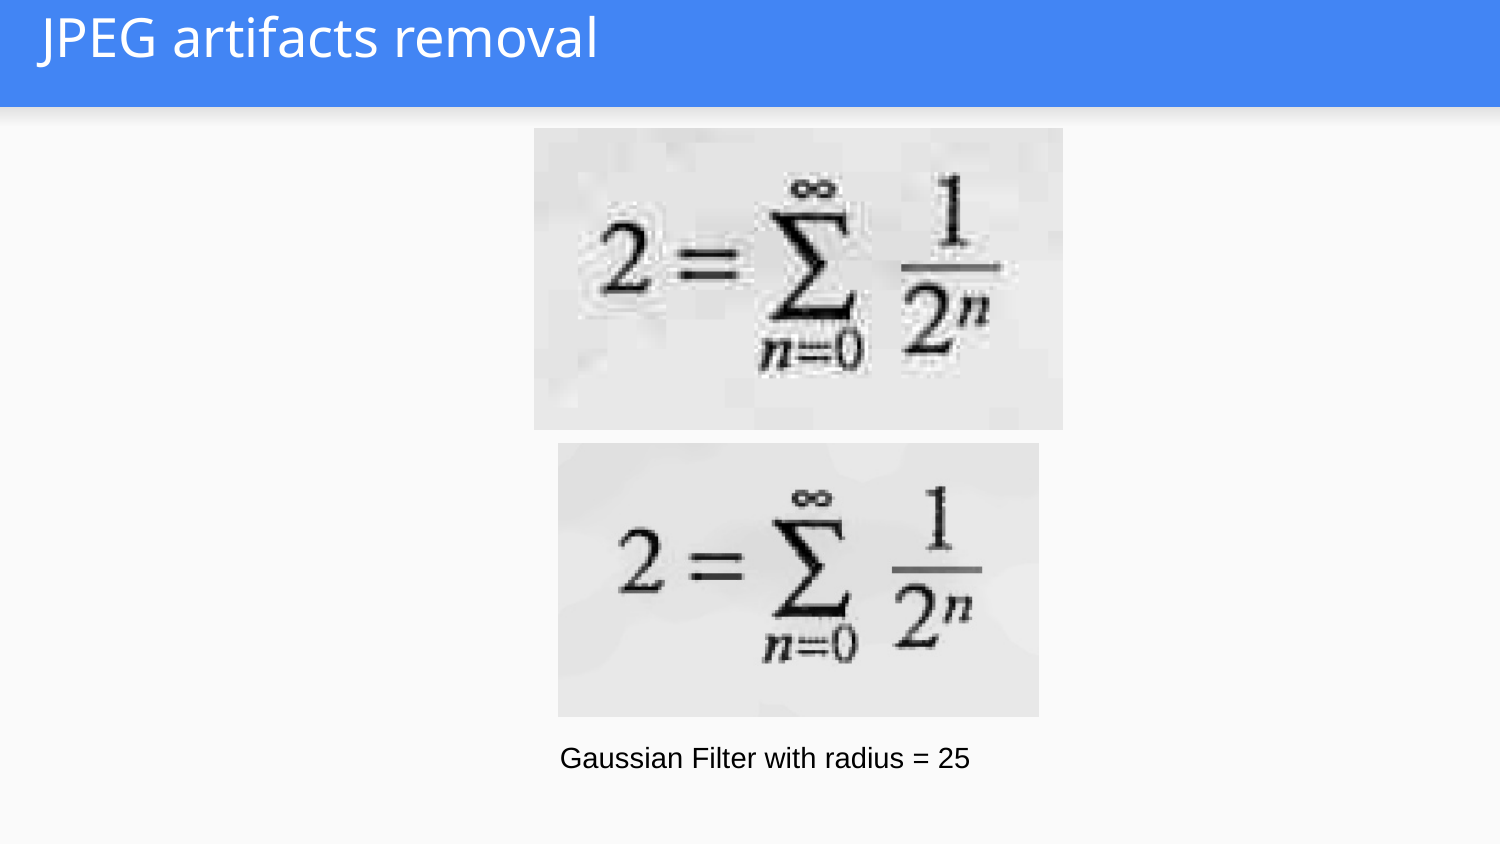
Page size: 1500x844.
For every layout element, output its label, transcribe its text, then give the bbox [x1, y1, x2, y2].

picture [558, 443, 1039, 717]
text_box Gaussian Filter with radius = 25 [544, 723, 1052, 808]
picture [534, 128, 1063, 430]
title JPEG artifacts removal [26, 32, 1474, 104]
